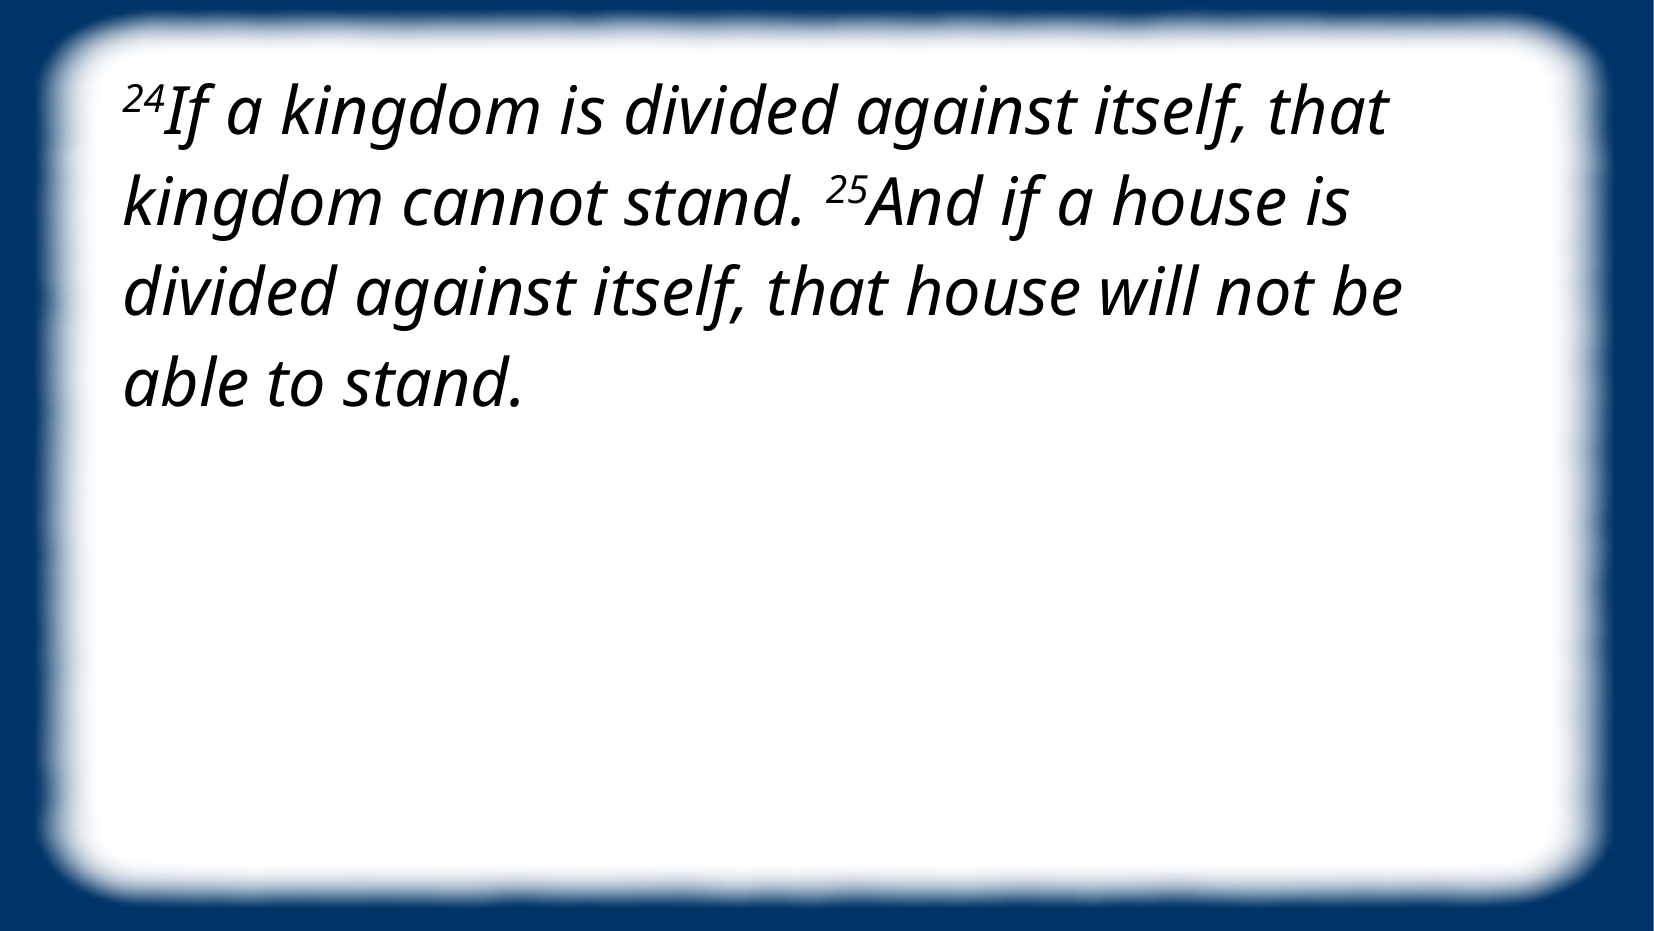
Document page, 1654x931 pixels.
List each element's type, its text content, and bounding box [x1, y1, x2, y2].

picture [0, 0, 1654, 931]
text_box 24If a kingdom is divided against itself, that kingdom cannot stand. 25And if a house is divided against itself, that house will not be able to stand. [107, 55, 1546, 426]
